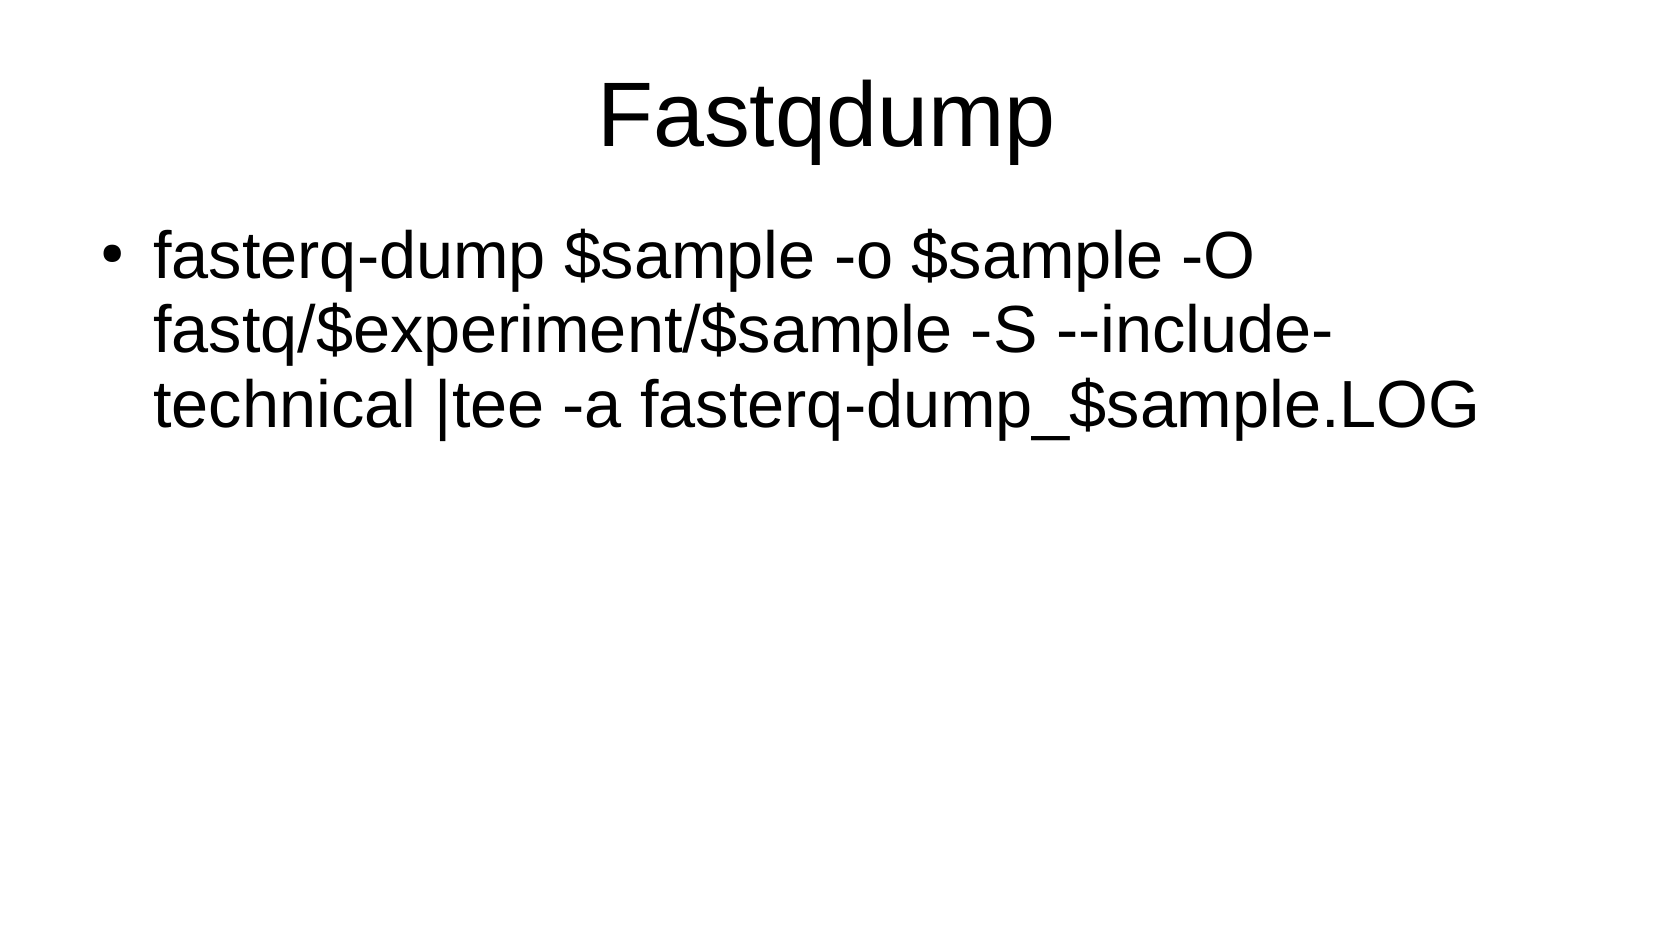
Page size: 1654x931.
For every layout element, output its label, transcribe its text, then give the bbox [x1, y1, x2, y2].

list fasterq-dump $sample -o $sample -O fastq/$experiment/$sample -S --include-technical |tee -a fasterq-dump_$sample.LOG [82, 217, 1571, 758]
title Fastqdump [82, 37, 1571, 193]
